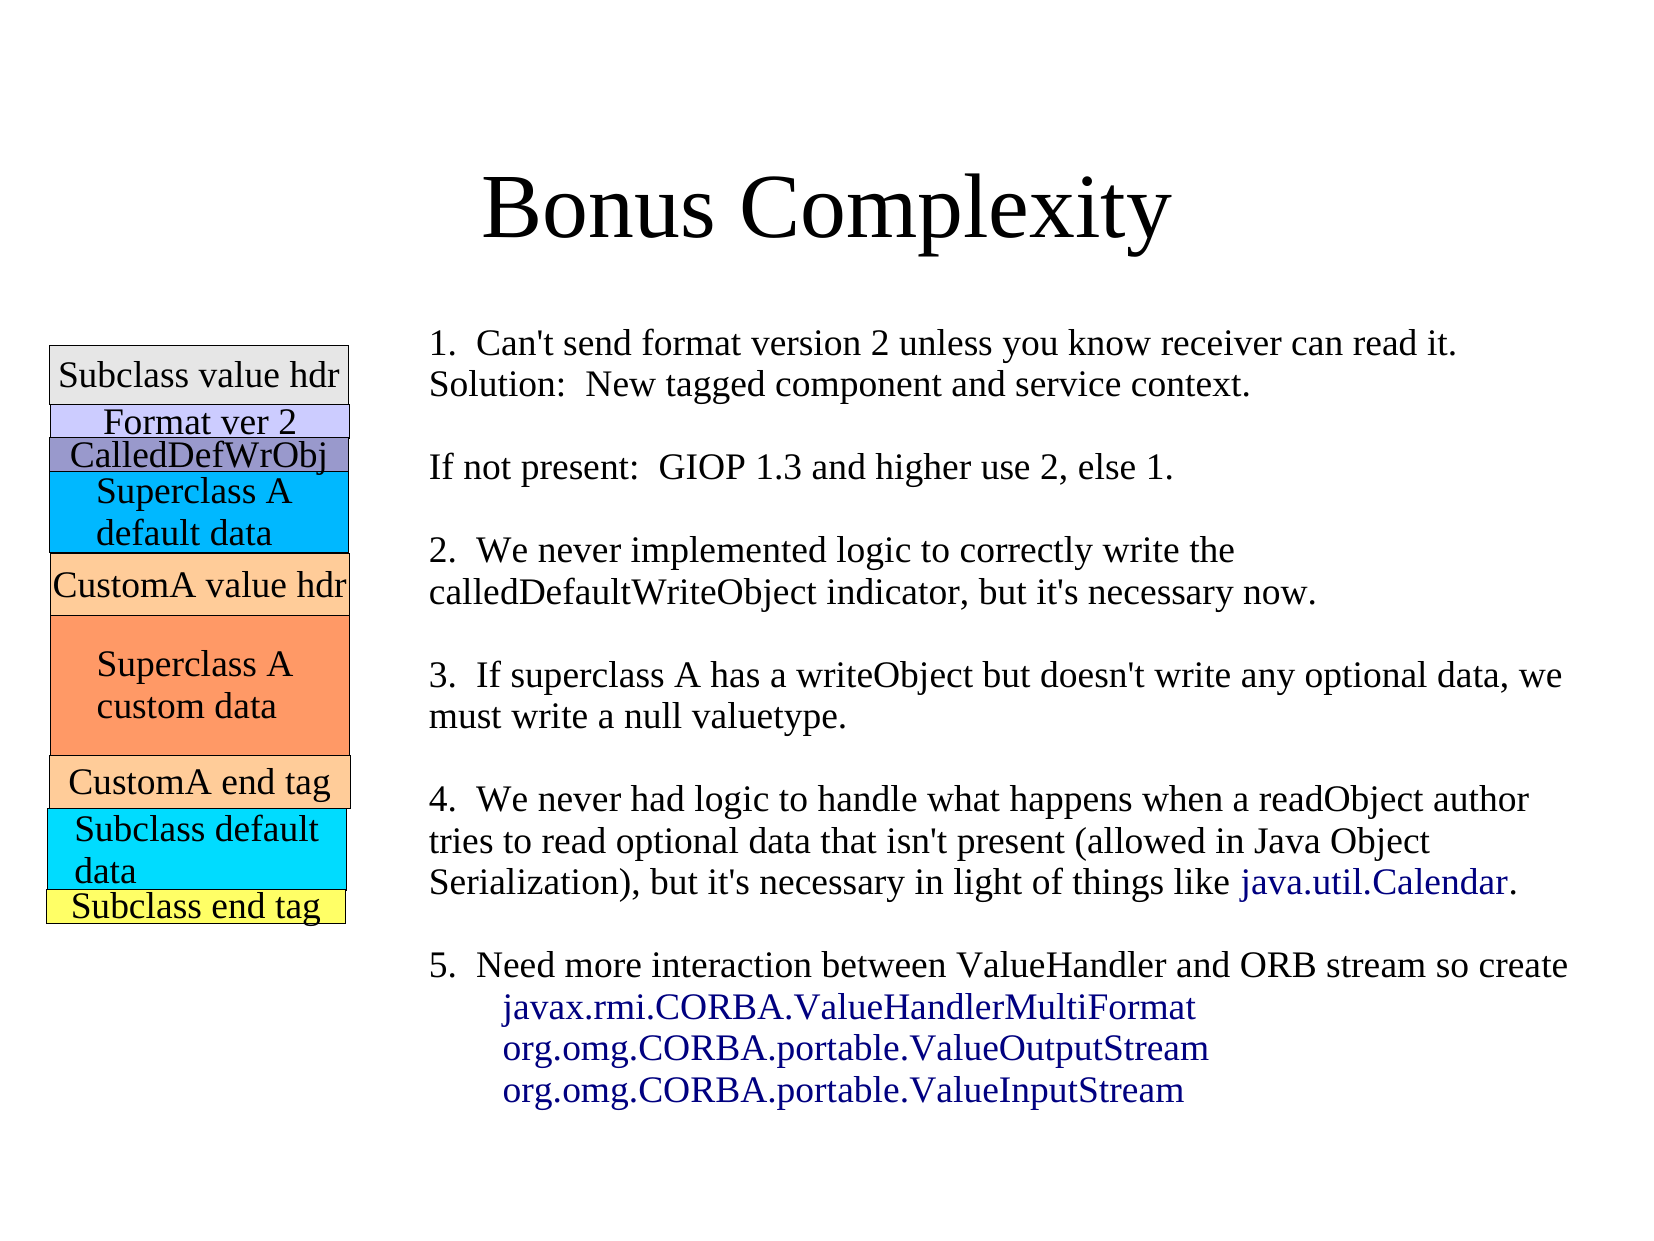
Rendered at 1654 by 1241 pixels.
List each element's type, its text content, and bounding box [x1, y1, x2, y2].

text_box Format ver 2 [50, 404, 350, 439]
text_box 1. Can't send format version 2 unless you know receiver can read it. Solution: New tagged component and service context. If not present: GIOP 1.3 and higher use 2, else 1. 2. We never implemented logic to correctly write the calledDefaultWriteObject indicator, but it's necessary now. 3. If superclass A has a writeObject but doesn't write any optional data, we must write a null valuetype. 4. We never had logic to handle what happens when a readObject author tries to read optional data that isn't present (allowed in Java Object Serialization), but it's necessary in light of things like java.util.Calendar. 5. Need more interaction between ValueHandler and ORB stream so create javax.rmi.CORBA.ValueHandlerMultiFormat org.omg.CORBA.portable.ValueOutputStream org.omg.CORBA.portable.ValueInputStream [428, 321, 1580, 1186]
text_box Subclass value hdr [49, 345, 349, 405]
text_box Subclass default data [47, 808, 347, 891]
text_box Superclass A custom data [50, 616, 350, 755]
text_box Superclass A default data [49, 472, 349, 553]
text_box Subclass end tag [46, 889, 346, 924]
text_box CalledDefWrObj [49, 437, 349, 472]
title Bonus Complexity [121, 102, 1534, 311]
text_box CustomA end tag [49, 755, 351, 809]
text_box CustomA value hdr [50, 553, 350, 616]
